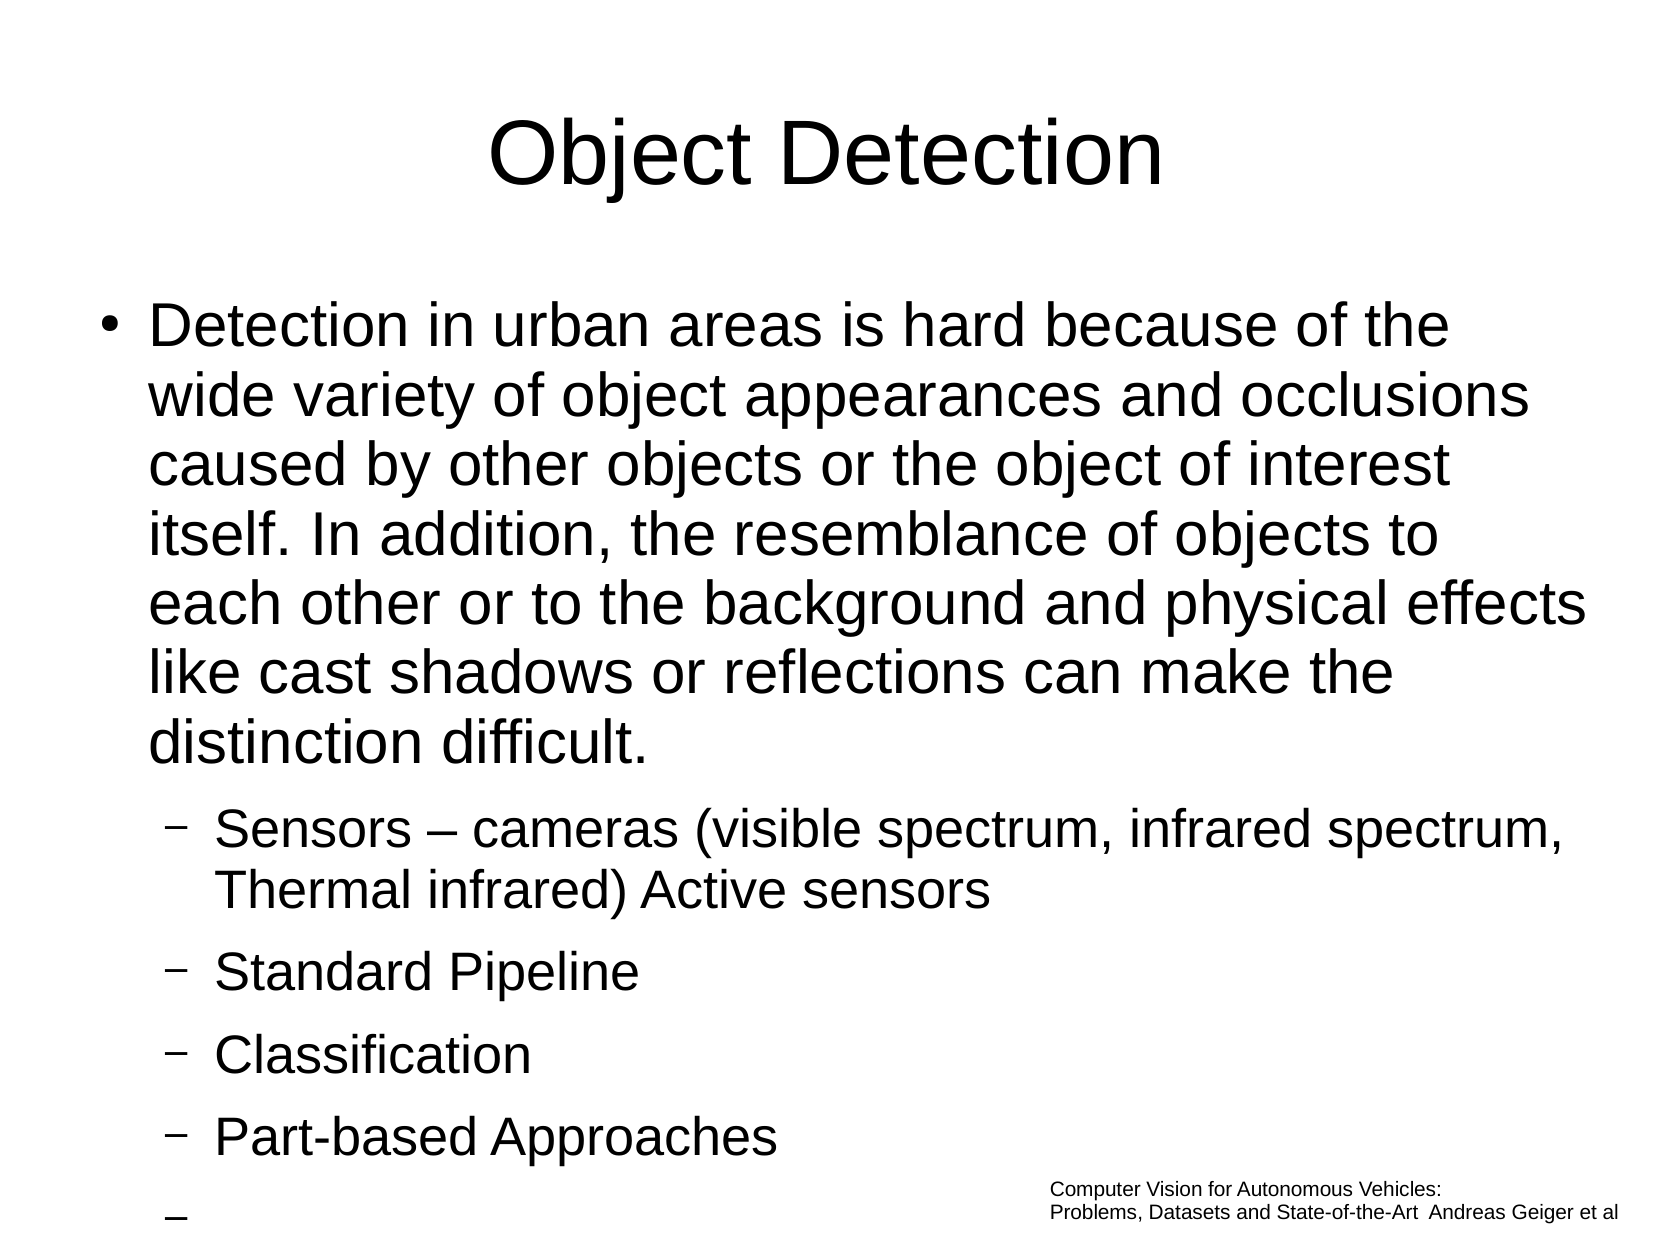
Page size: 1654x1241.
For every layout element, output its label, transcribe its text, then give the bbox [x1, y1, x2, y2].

title Object Detection [82, 49, 1571, 257]
list Detection in urban areas is hard because of the wide variety of object appearances and occlusions caused by other objects or the object of interest itself. In addition, the resemblance of objects to each other or to the background and physical effects like cast shadows or reflections can make the distinction difficult. Sensors – cameras (visible spectrum, infrared spectrum, Thermal infrared) Active sensors Standard Pipeline Classification Part-based Approaches [82, 290, 1591, 1171]
text_box Computer Vision for Autonomous Vehicles: Problems, Datasets and State-of-the-Art Andreas Geiger et al [1035, 1170, 1654, 1232]
